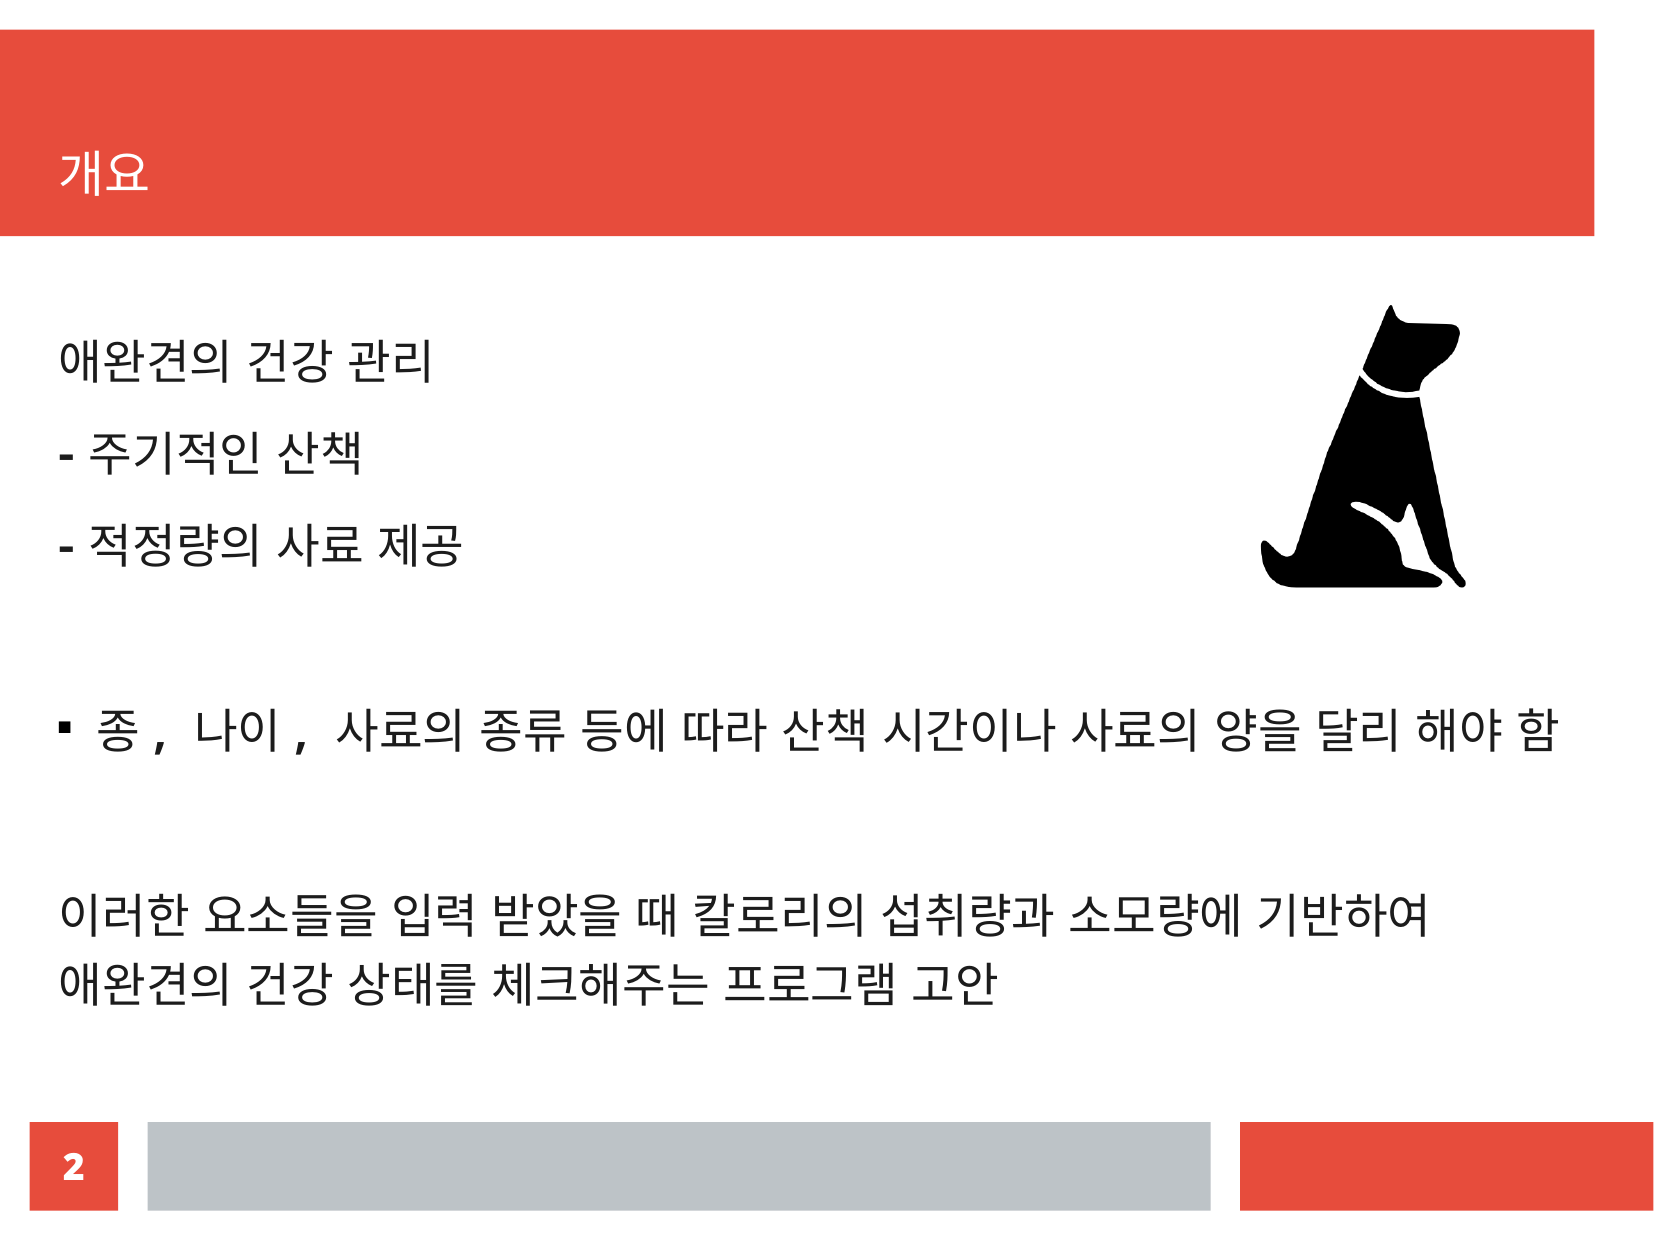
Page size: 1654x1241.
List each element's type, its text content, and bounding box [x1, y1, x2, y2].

list 애완견의 건강 관리 -주기적인 산책 -적정량의 사료 제공 종, 나이, 사료의 종류 등에 따라 산책 시간이나 사료의 양을 달리 해야 함 이러한 요소들을 입력 받았을 때 칼로리의 섭취량과 소모량에 기반하여 애완견의 건강 상태를 체크해주는 프로그램 고안 [59, 324, 1565, 1093]
title 개요 [59, 59, 1595, 207]
picture [1192, 271, 1548, 626]
